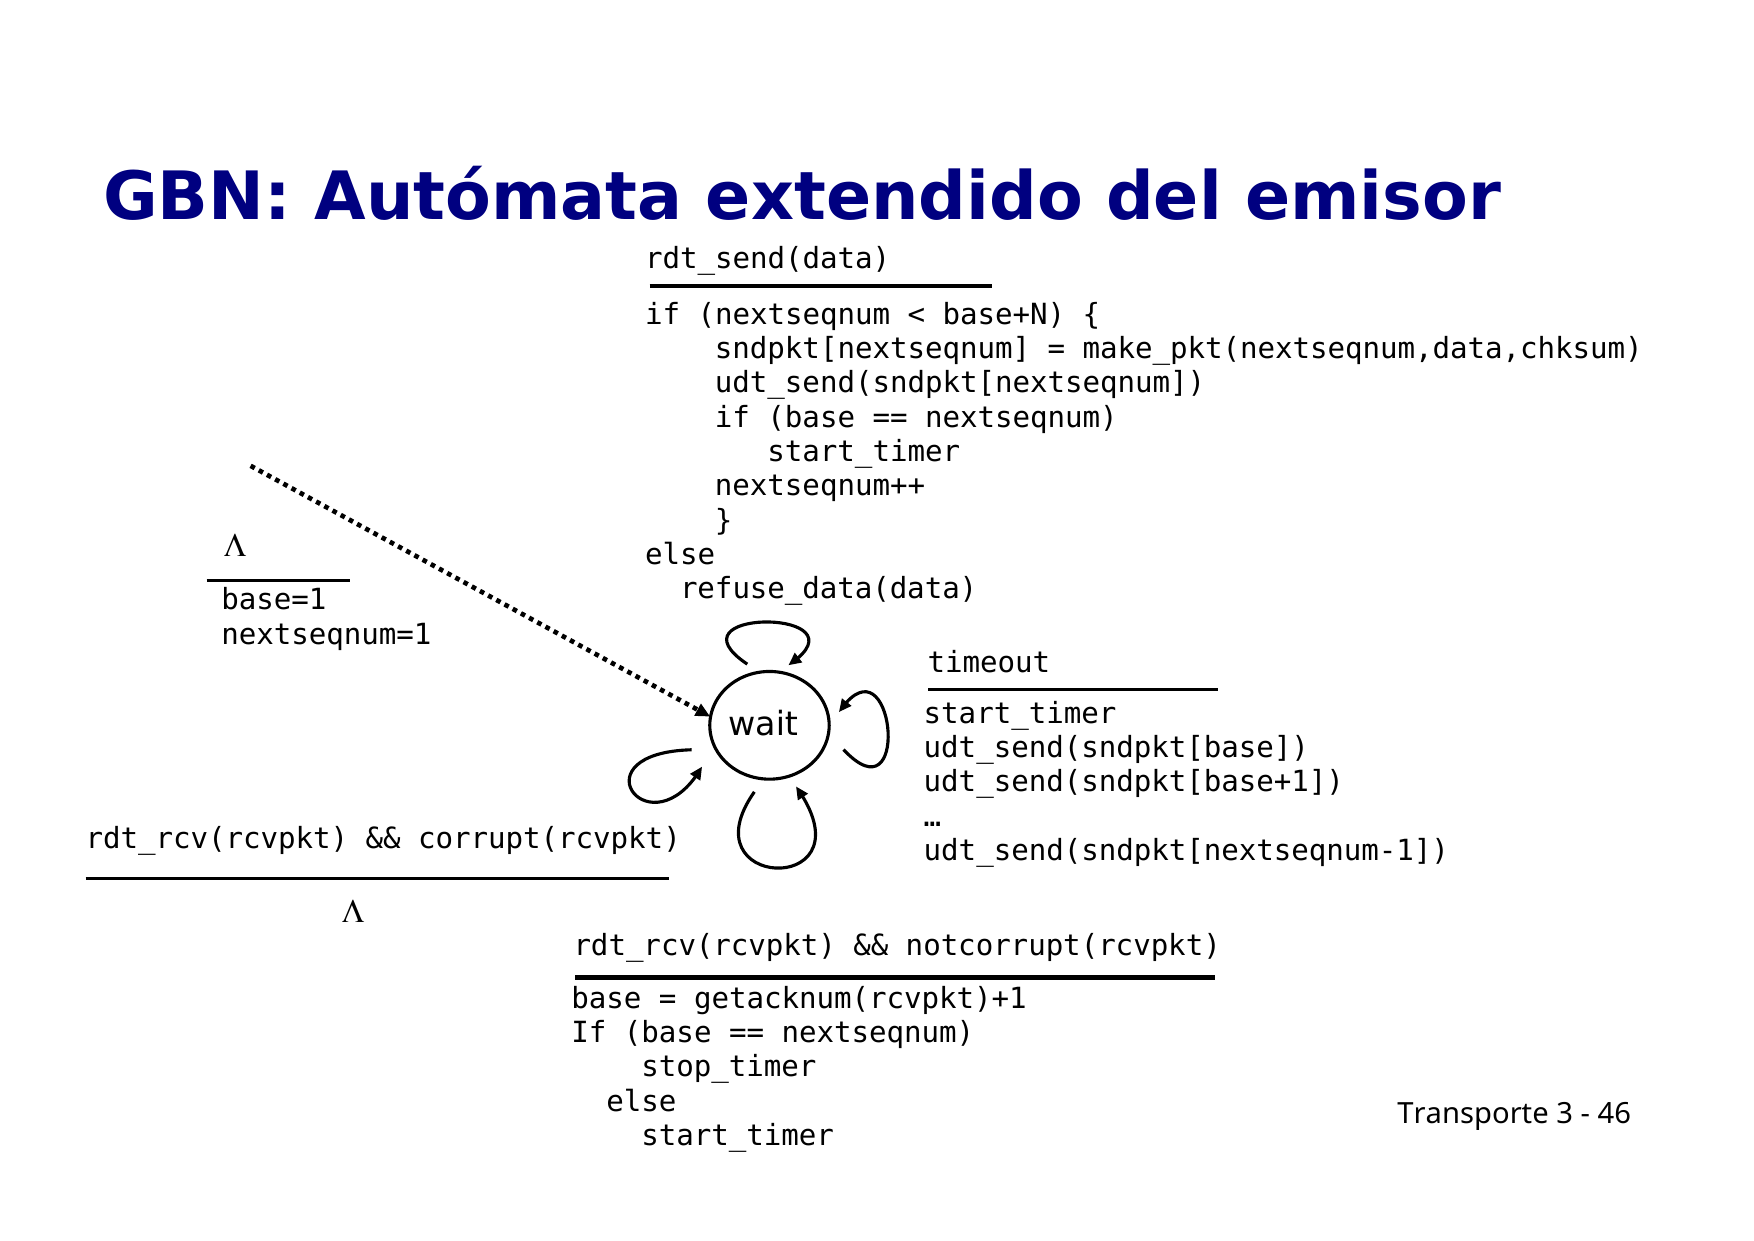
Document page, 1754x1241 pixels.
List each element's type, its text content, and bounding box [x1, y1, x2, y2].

text_box wait [744, 717, 751, 729]
text_box rdt_rcv(rcvpkt) && notcorrupt(rcvpkt) [558, 920, 1410, 967]
text_box [710, 736, 828, 780]
text_box start_timer udt_send(sndpkt[base]) udt_send(sndpkt[base+1]) … udt_send(sndpkt[nextseqnum-1]) [909, 688, 1696, 912]
text_box  [208, 526, 262, 572]
title GBN: Autómata extendido del emisor [88, 87, 1654, 305]
text_box wait [733, 717, 740, 730]
text_box if (nextseqnum < base+N) { sndpkt[nextseqnum] = make_pkt(nextseqnum,data,chksum) udt_send(sndpkt[nextseqnum]) if (base == nextseqnum) start_timer nextseqnum++ } else refuse_data(data) [630, 289, 1690, 717]
text_box rdt_rcv(rcvpkt) && corrupt(rcvpkt) [70, 814, 720, 862]
text_box wait [691, 717, 835, 736]
text_box base = getacknum(rcvpkt)+1 If (base == nextseqnum) stop_timer else start_timer [556, 973, 1059, 1164]
text_box  [326, 892, 380, 938]
text_box rdt_send(data) [630, 233, 1049, 276]
text_box base=1 nextseqnum=1 [206, 575, 473, 658]
